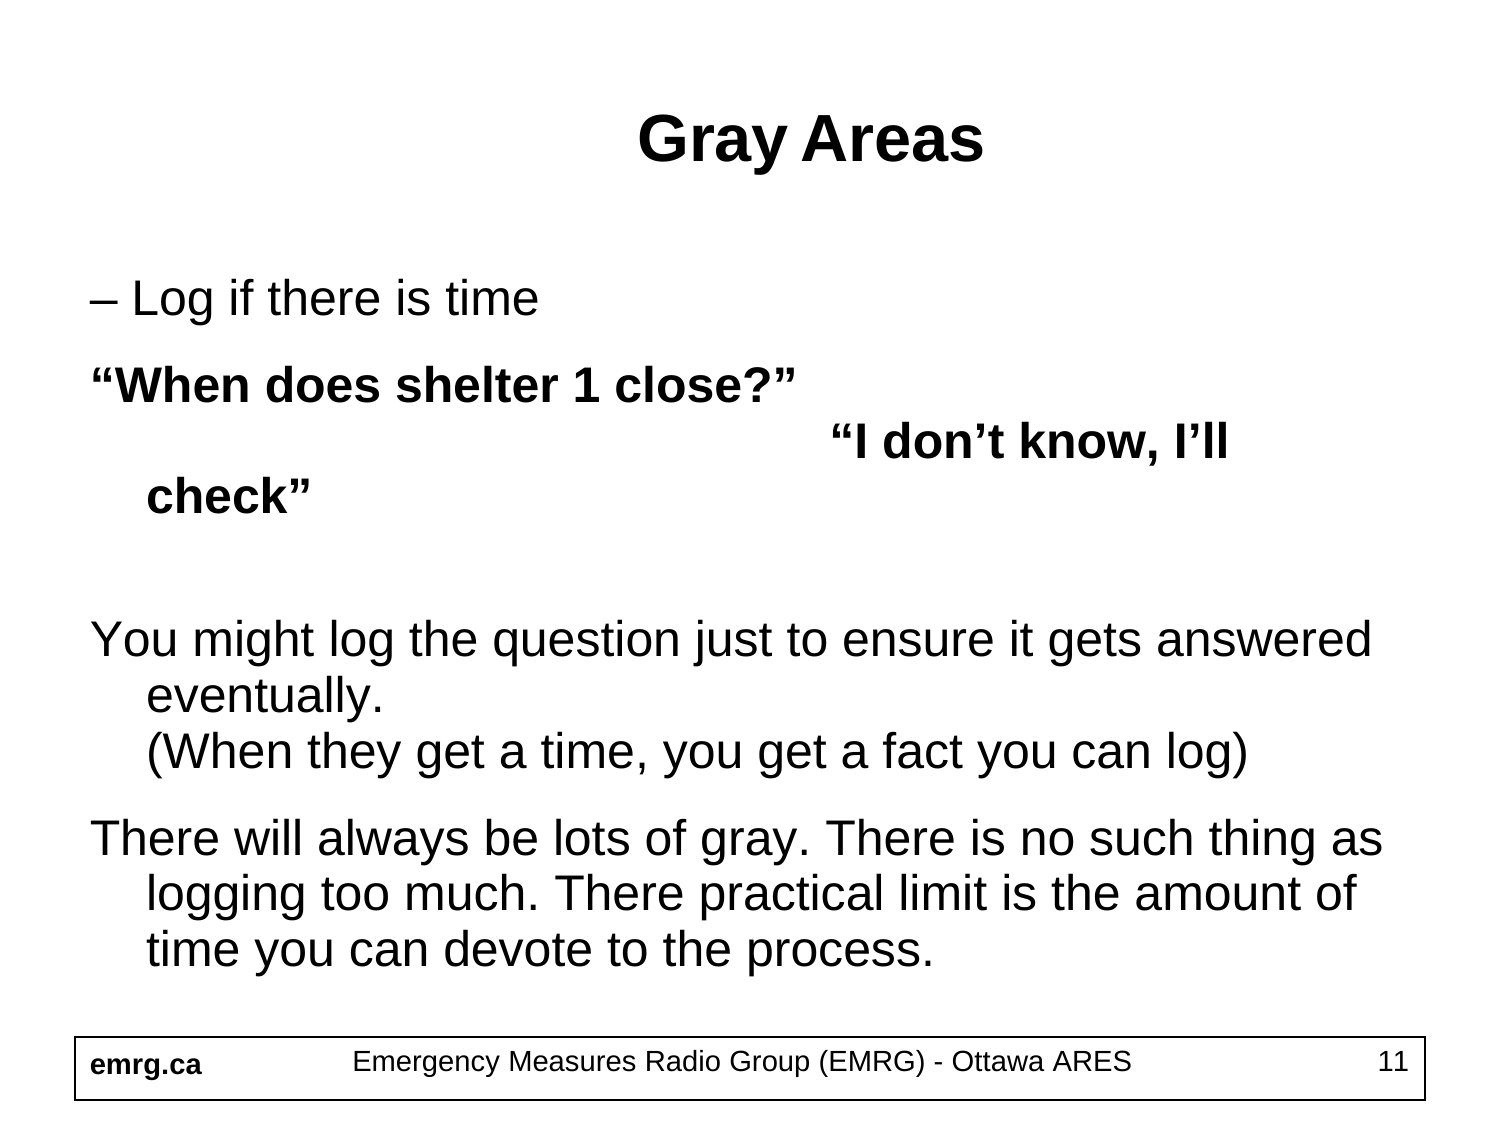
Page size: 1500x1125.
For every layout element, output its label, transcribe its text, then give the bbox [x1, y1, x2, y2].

text_box Gray Areas [520, 87, 1103, 183]
list – Log if there is time “When does shelter 1 close?” “I don’t know, I’ll check” You might log the question just to ensure it gets answered eventually. (When they get a time, you get a fact you can log) There will always be lots of gray. There is no such thing as logging too much. There practical limit is the amount of time you can devote to the process. [75, 262, 1426, 1032]
